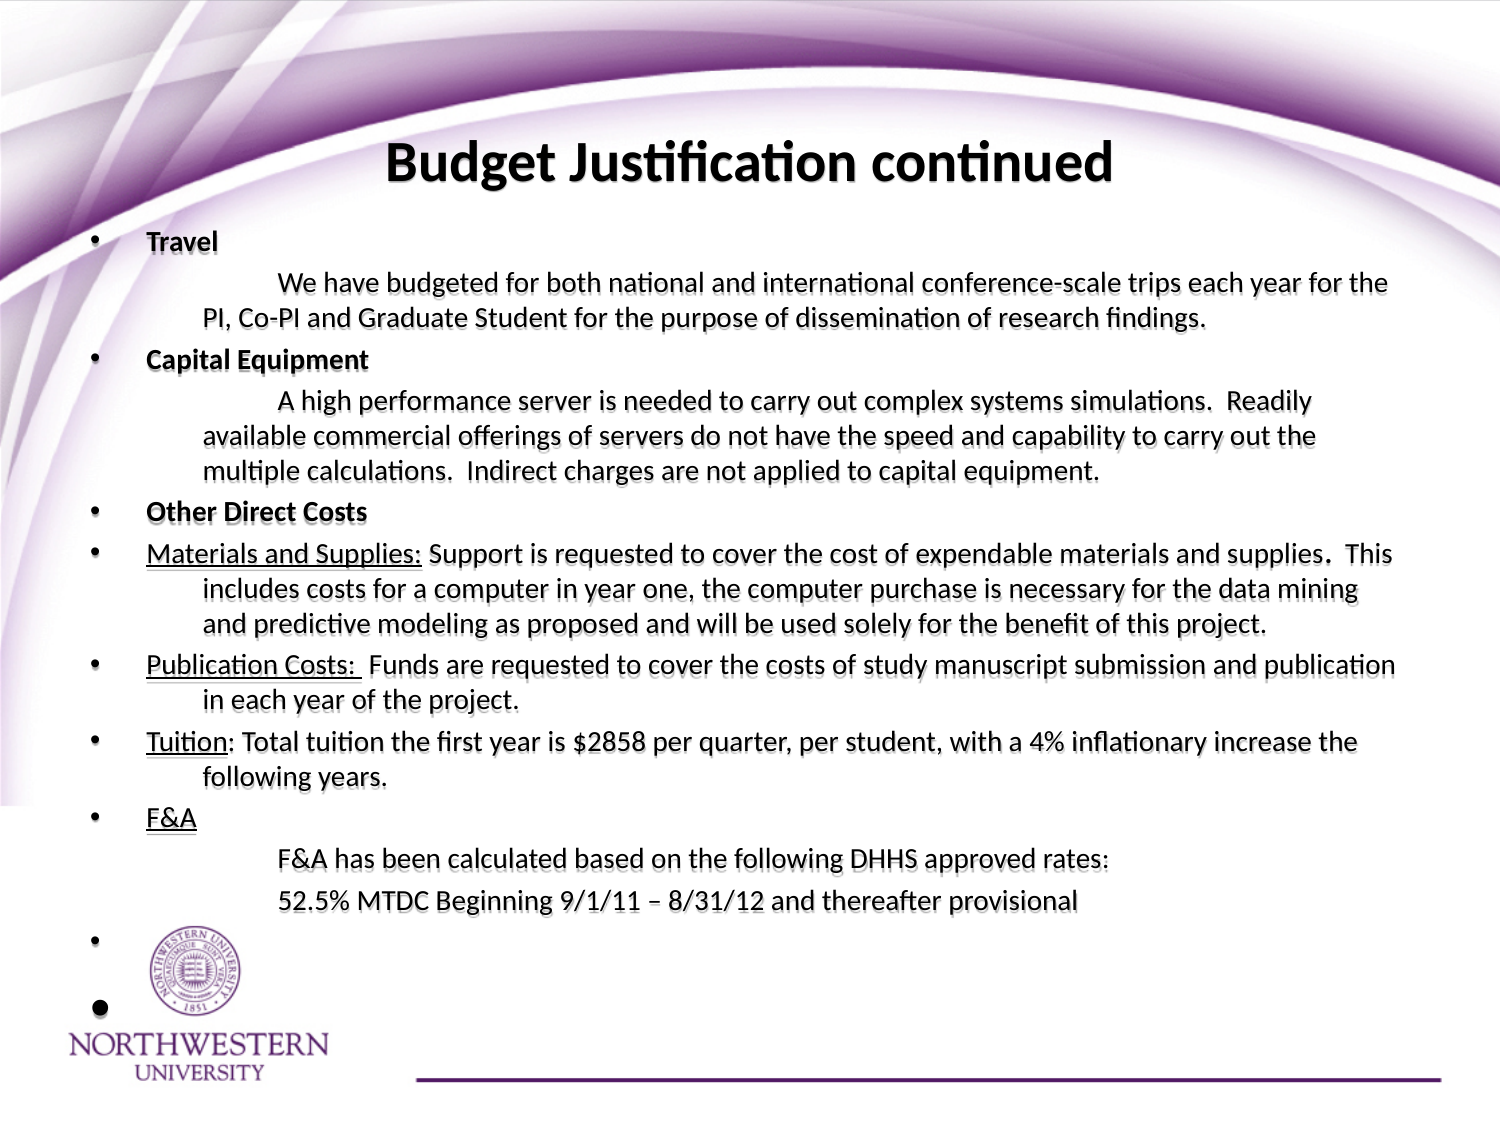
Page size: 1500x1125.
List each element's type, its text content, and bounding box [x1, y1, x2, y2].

list Travel We have budgeted for both national and international conference-scale trips each year for the PI, Co-PI and Graduate Student for the purpose of dissemination of research findings. Capital Equipment A high performance server is needed to carry out complex systems simulations. Readily available commercial offerings of servers do not have the speed and capability to carry out the multiple calculations. Indirect charges are not applied to capital equipment. Other Direct Costs Materials and Supplies: Support is requested to cover the cost of expendable materials and supplies. This includes costs for a computer in year one, the computer purchase is necessary for the data mining and predictive modeling as proposed and will be used solely for the benefit of this project. Publication Costs: Funds are requested to cover the costs of study manuscript submission and publication in each year of the project. Tuition: Total tuition the first year is $2858 per quarter, per student, with a 4% inflationary increase the following years. F&A F&A has been calculated based on the following DHHS approved rates: 52.5% MTDC Beginning 9/1/11 – 8/31/12 and thereafter provisional [75, 214, 1426, 1027]
title Budget Justification continued [75, 101, 1426, 214]
